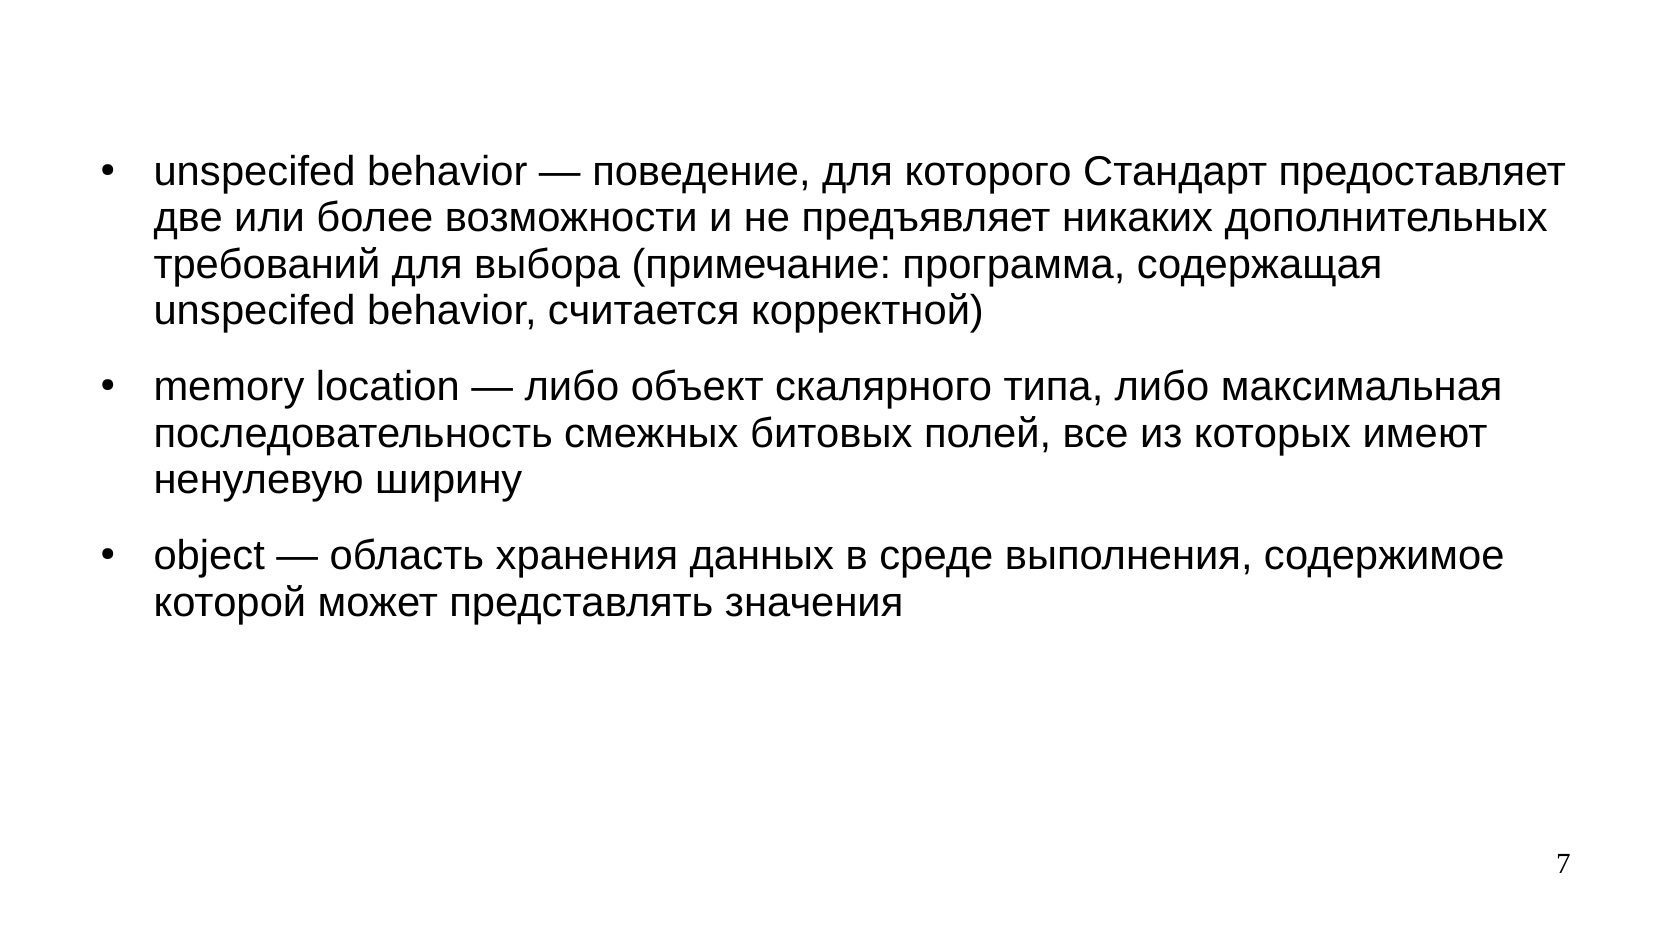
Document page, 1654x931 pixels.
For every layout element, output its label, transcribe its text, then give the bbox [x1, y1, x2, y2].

list unspecifed behavior — поведение, для которого Стандарт предоставляет две или более возможности и не предъявляет никаких дополнительных требований для выбора (примечание: программа, содержащая unspecifed behavior, считается корректной) memory location — либо объект скалярного типа, либо максимальная последовательность смежных битовых полей, все из которых имеют ненулевую ширину object — область хранения данных в среде выполнения, содержимое которой может представлять значения [82, 147, 1571, 857]
